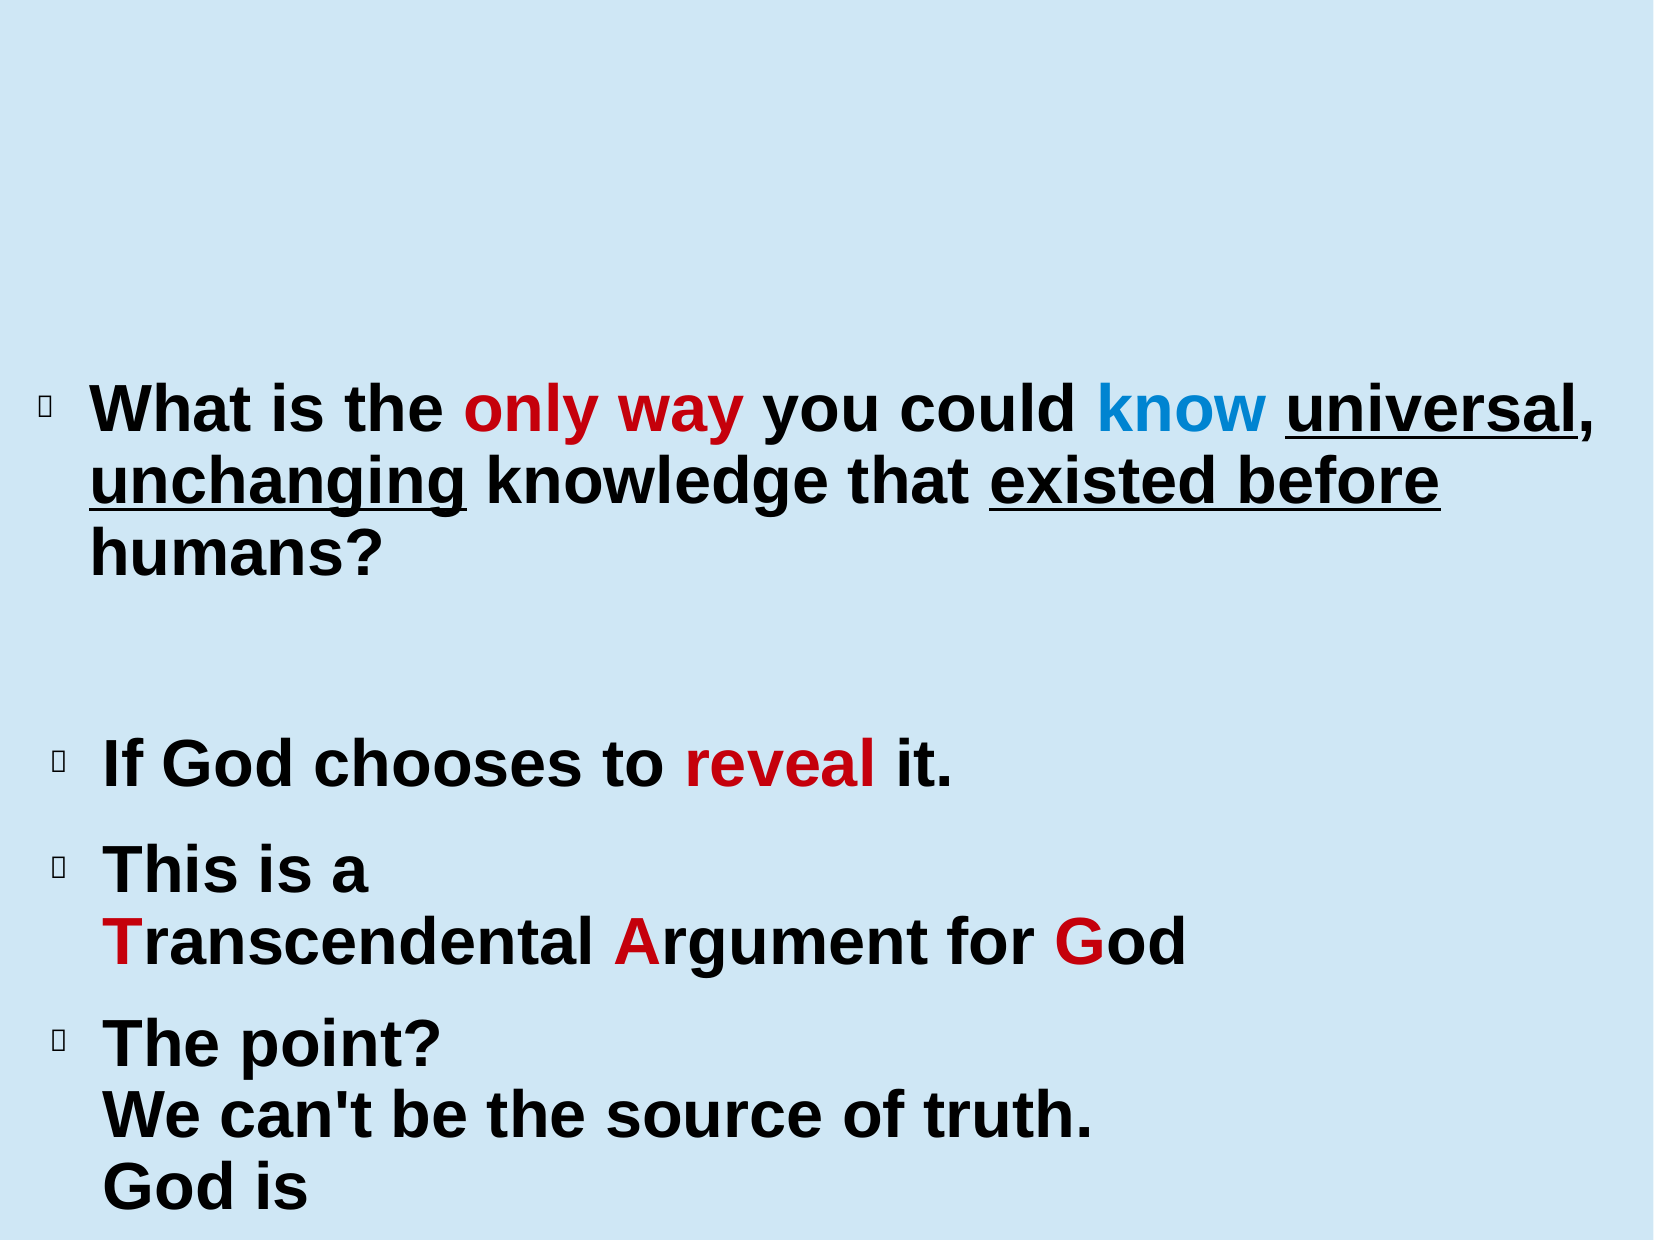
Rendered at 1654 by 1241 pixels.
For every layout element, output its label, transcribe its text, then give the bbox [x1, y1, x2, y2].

list If God chooses to reveal it. [31, 729, 1414, 825]
text_box This is a Transcendental Argument for God The point? We can't be the source of truth. God is [31, 835, 1583, 1225]
list What is the only way you could know universal, unchanging knowledge that existed before humans? [18, 374, 1625, 591]
